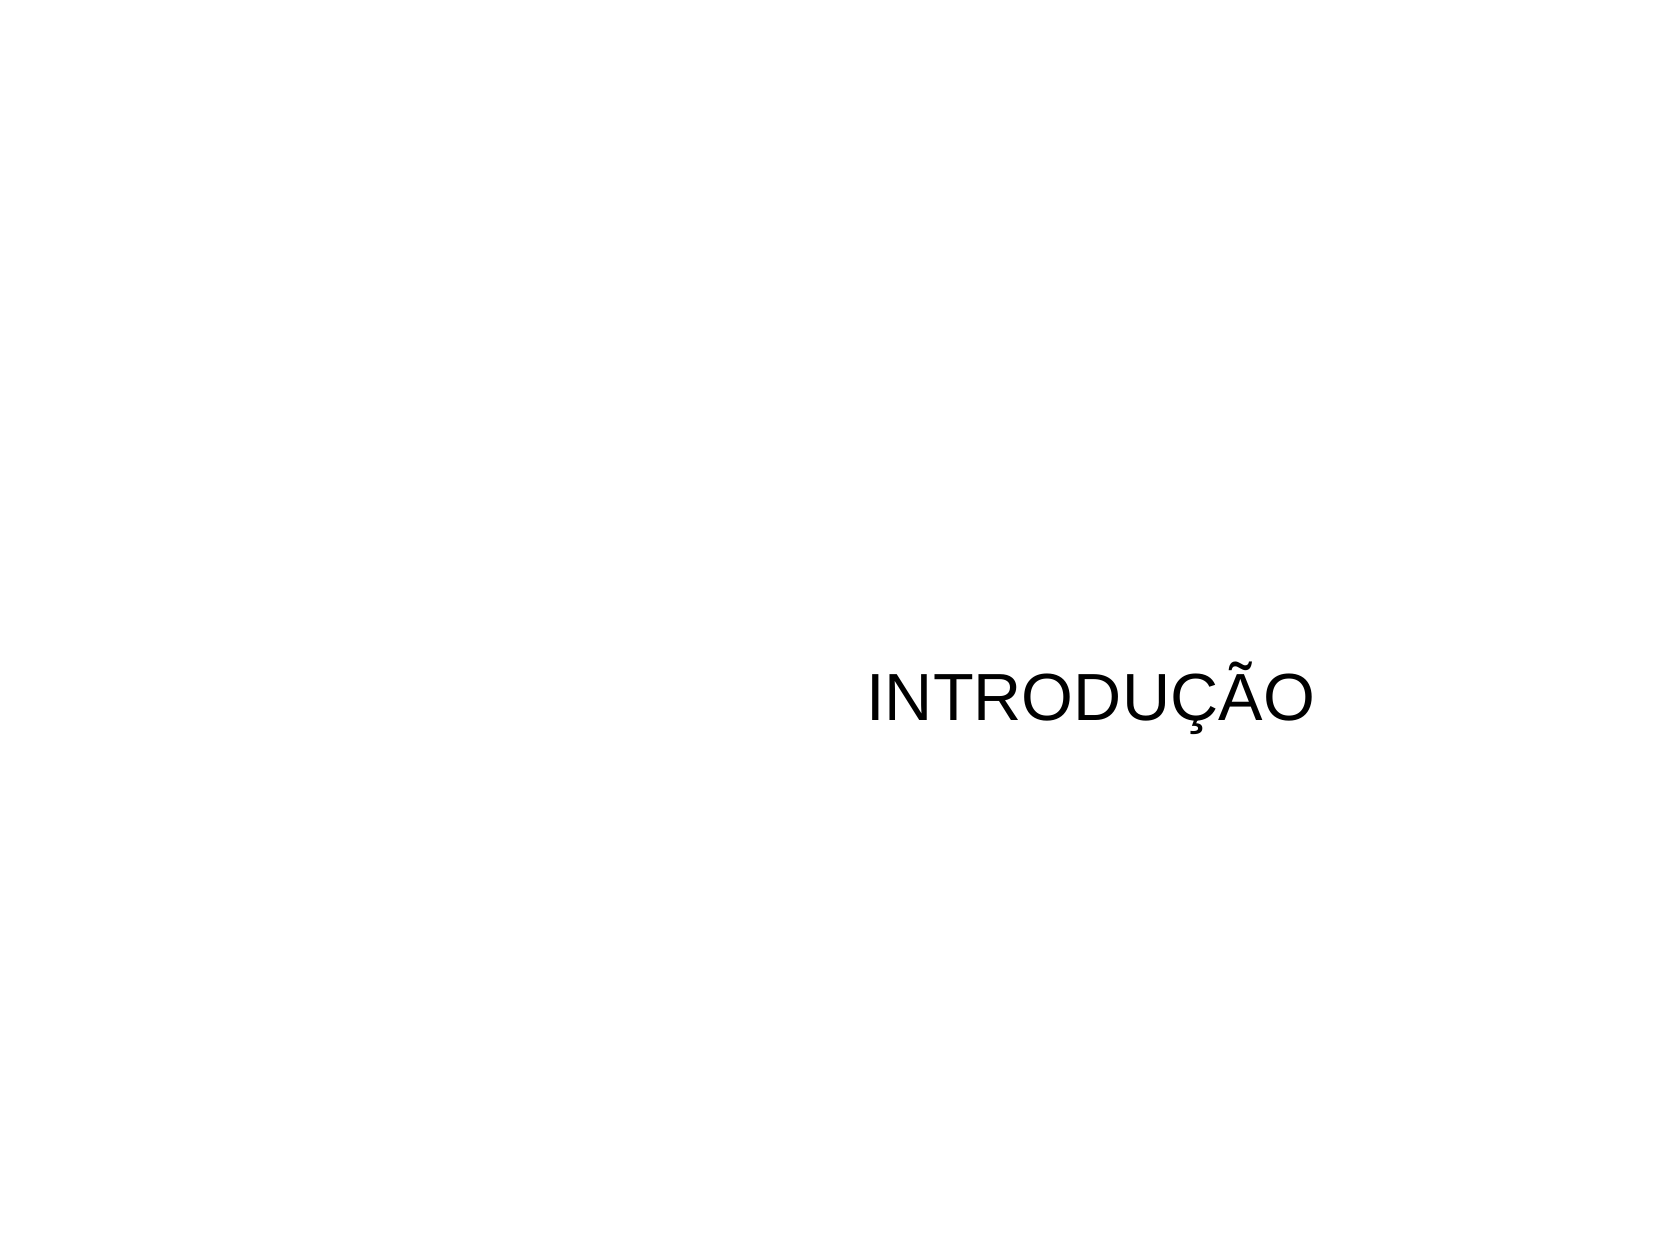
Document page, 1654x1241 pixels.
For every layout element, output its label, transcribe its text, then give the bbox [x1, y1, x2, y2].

subtitle INTRODUÇÃO [88, 295, 1577, 1099]
